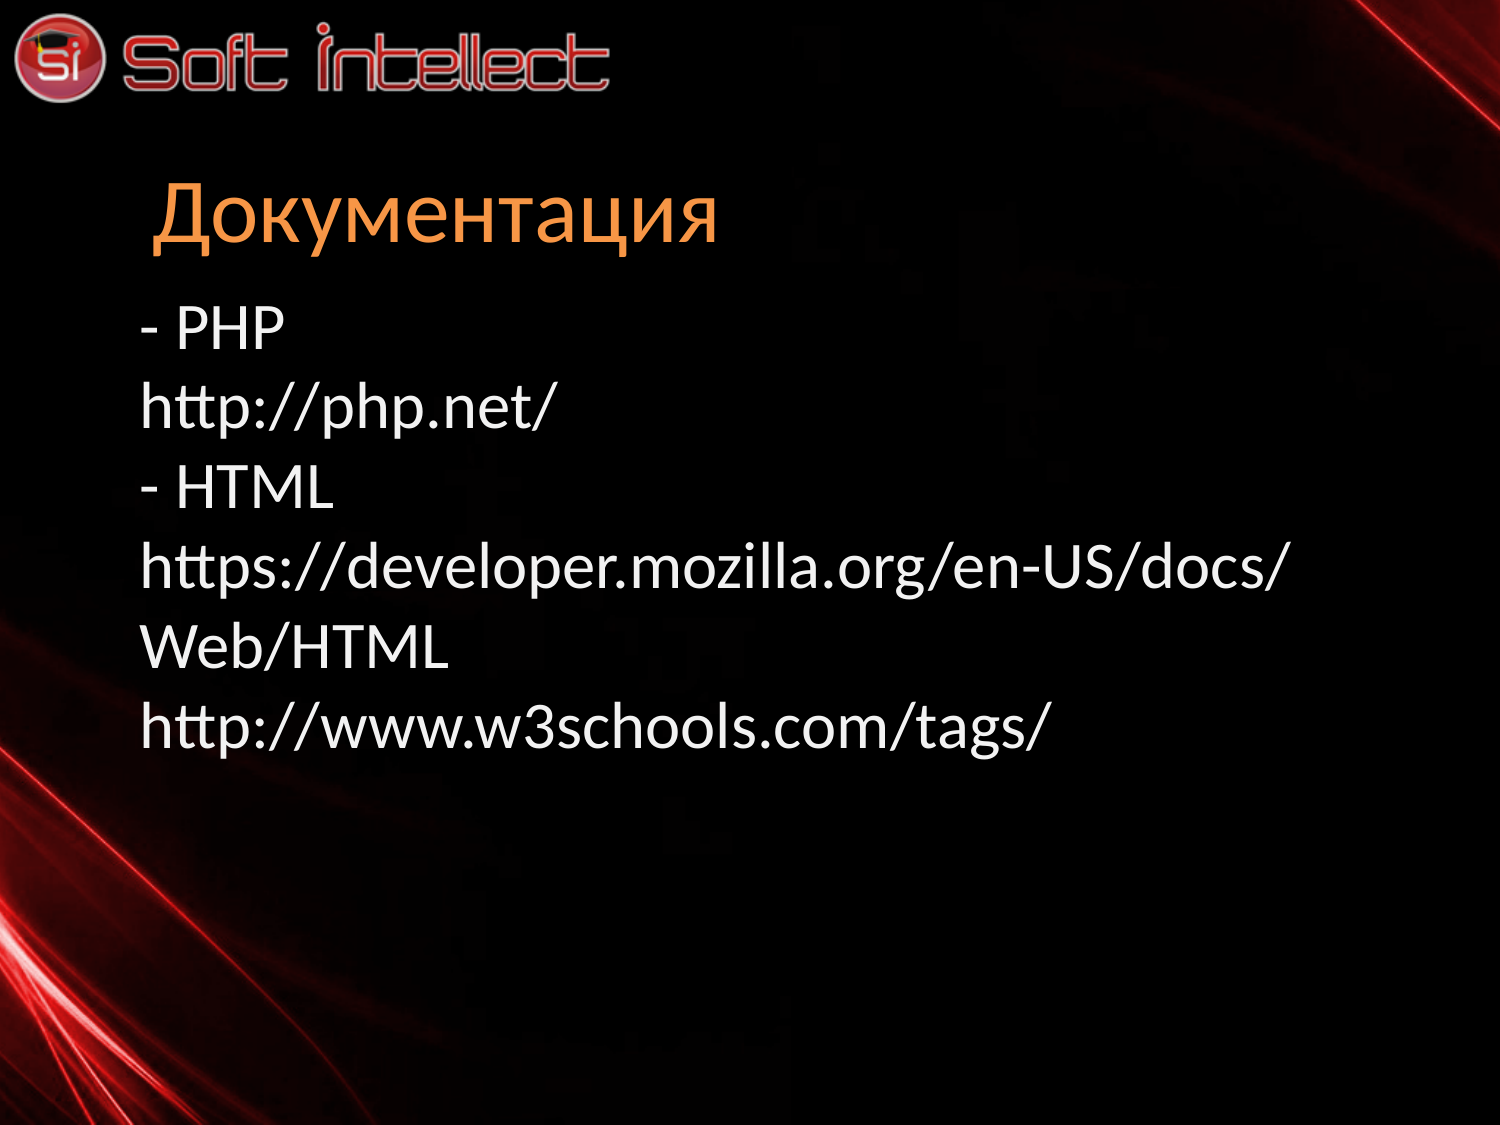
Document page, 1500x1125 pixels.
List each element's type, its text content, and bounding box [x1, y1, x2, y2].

text_box Документация [137, 112, 1488, 300]
picture [0, 0, 1500, 1125]
text_box - PHP http://php.net/ - HTML https://developer.mozilla.org/en-US/docs/Web/HTML http://www.w3schools.com/tags/ [124, 275, 1375, 1018]
